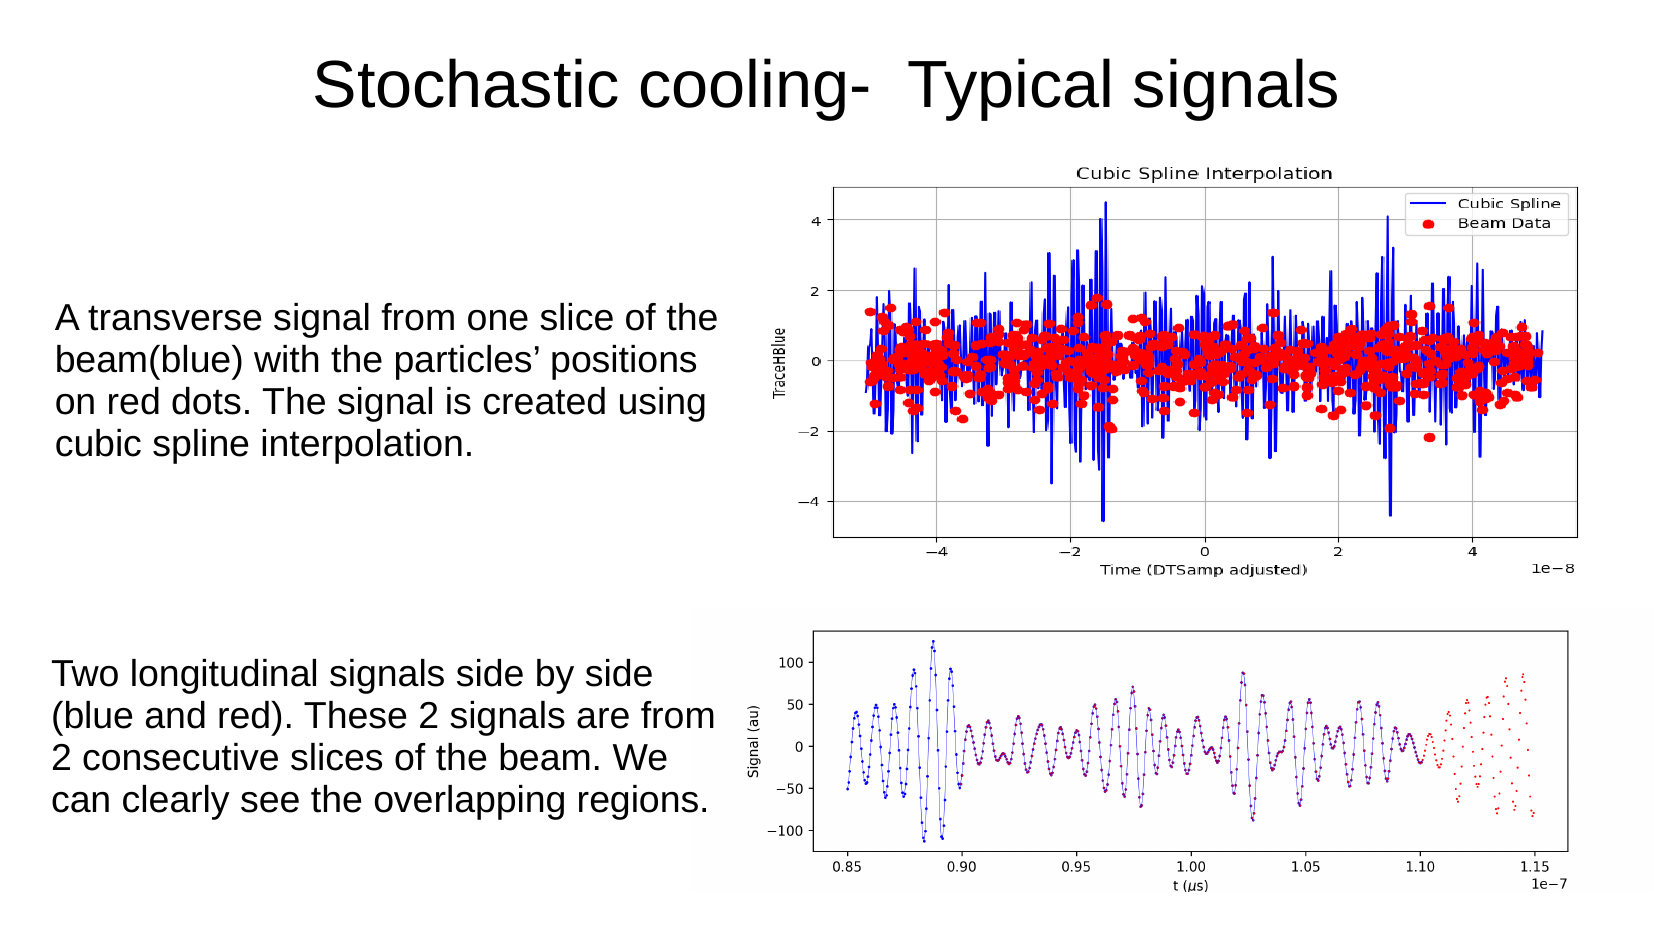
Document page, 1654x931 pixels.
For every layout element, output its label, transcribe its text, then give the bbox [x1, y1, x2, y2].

picture [691, 607, 1654, 892]
text_box Two longitudinal signals side by side (blue and red). These 2 signals are from 2 consecutive slices of the beam. We can clearly see the overlapping regions. [36, 644, 739, 833]
picture [761, 157, 1588, 585]
title Stochastic cooling- Typical signals [82, 37, 1571, 132]
text_box A transverse signal from one slice of the beam(blue) with the particles’ positions on red dots. The signal is created using cubic spline interpolation. [39, 288, 738, 556]
